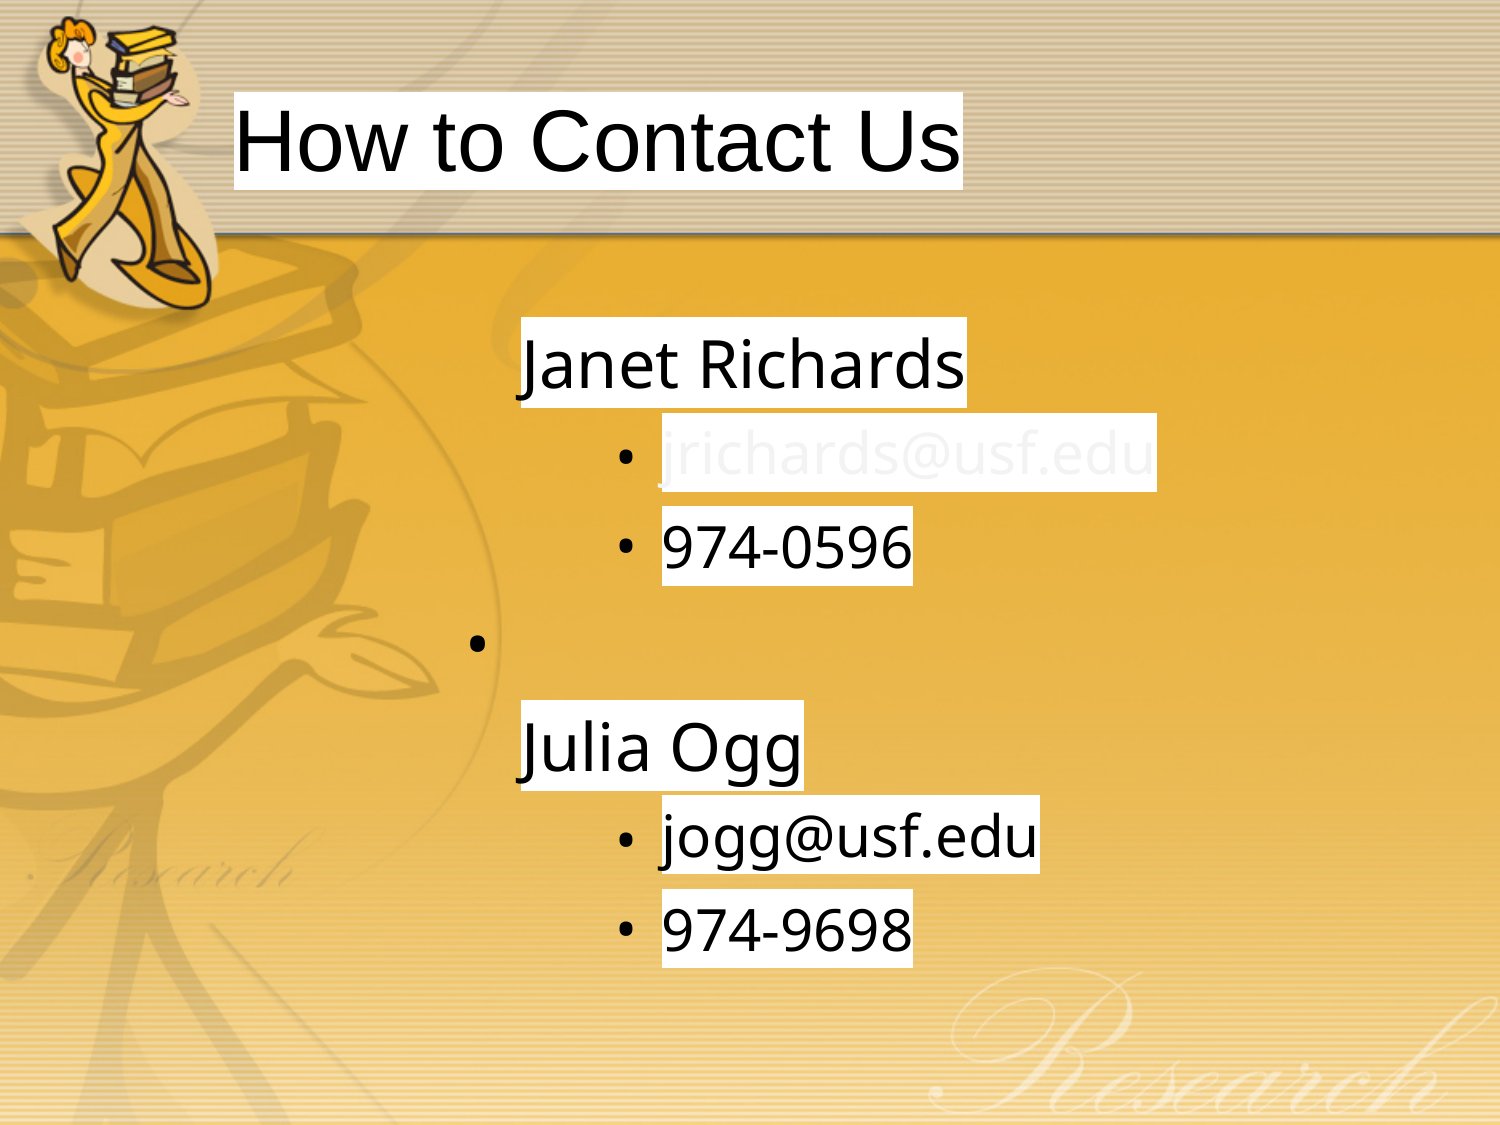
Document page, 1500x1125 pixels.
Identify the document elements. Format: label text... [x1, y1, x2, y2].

picture [0, 0, 1500, 1125]
list Janet Richards jrichards@usf.edu 974-0596 Julia Ogg jogg@usf.edu 974-9698 [450, 314, 1471, 1095]
title How to Contact Us [218, 42, 1471, 197]
